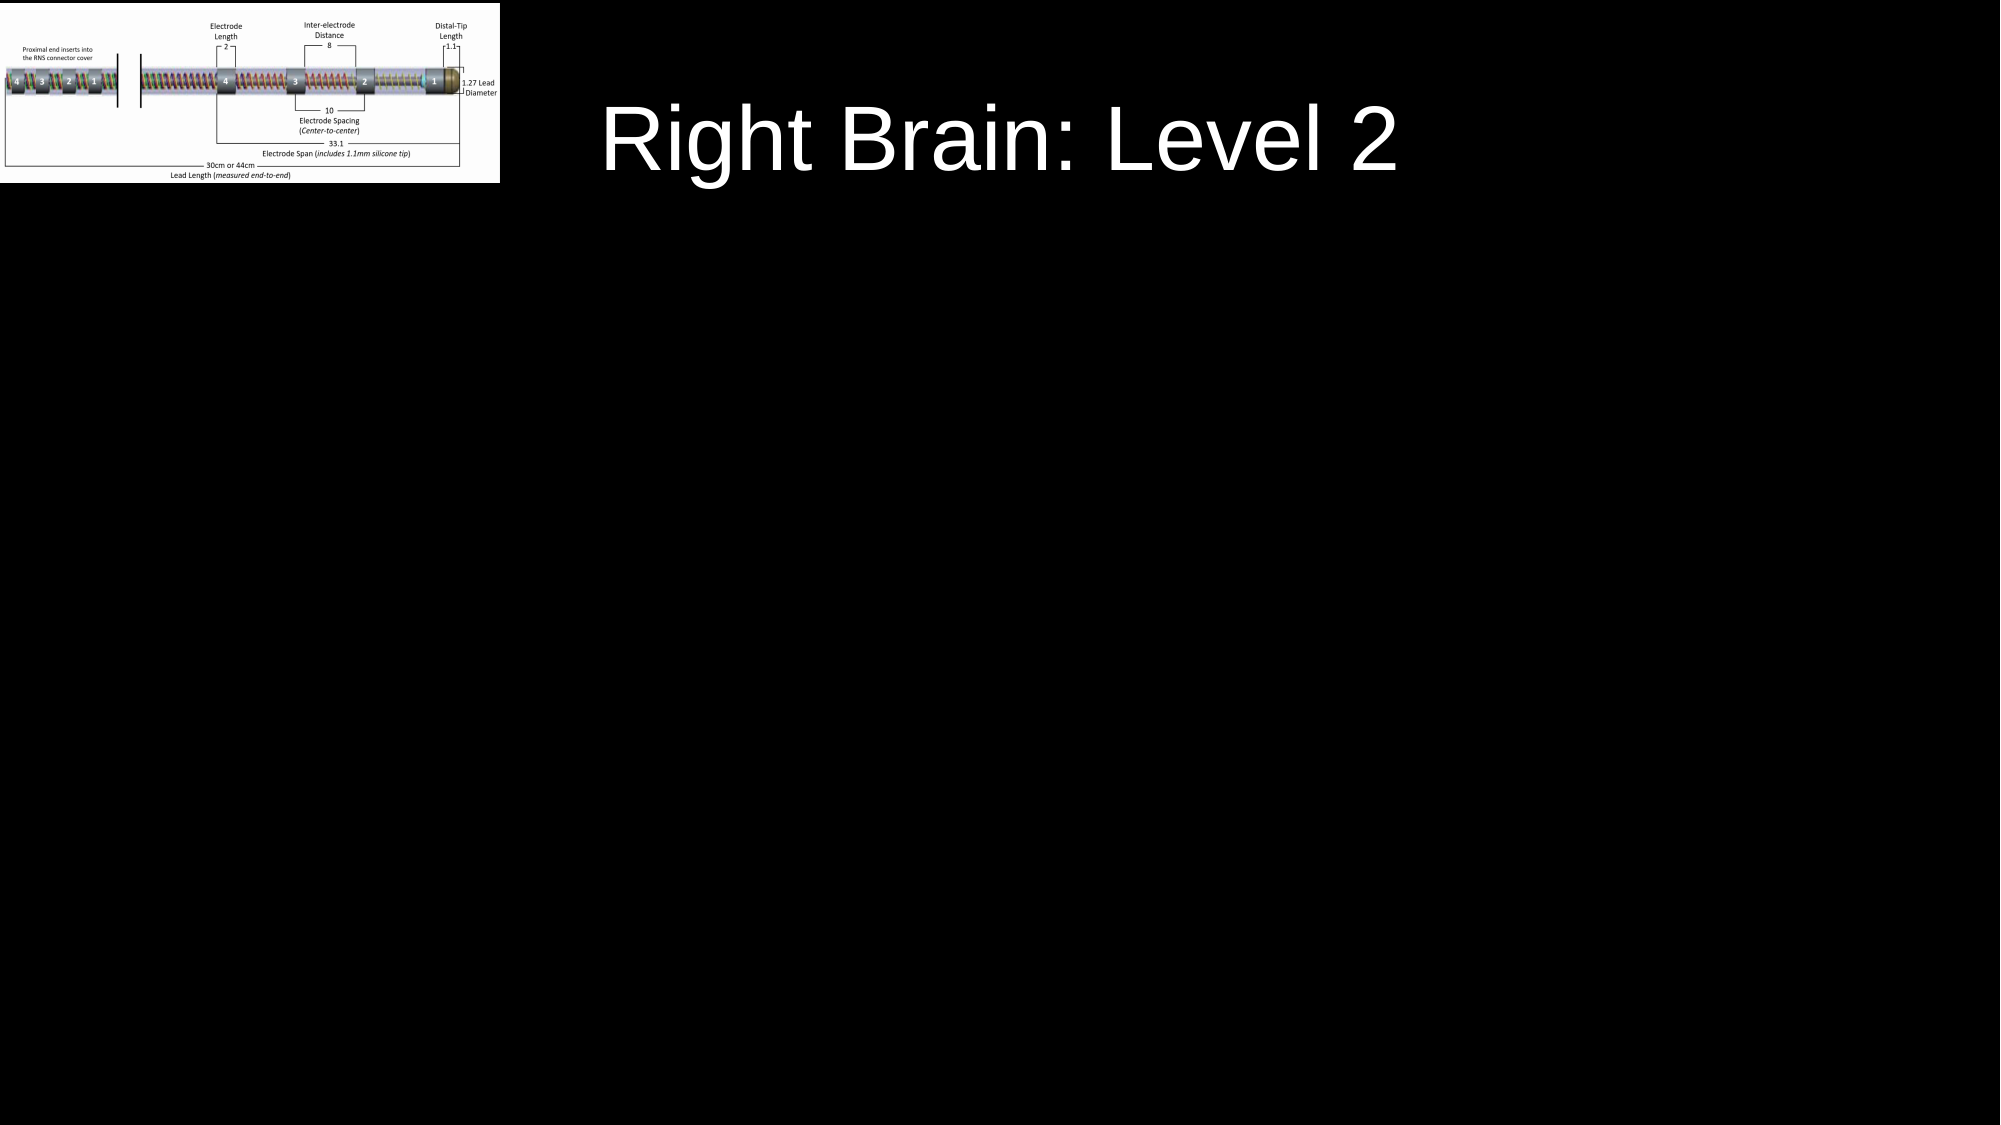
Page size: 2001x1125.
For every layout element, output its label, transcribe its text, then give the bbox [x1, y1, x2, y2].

picture [0, 3, 500, 183]
title Right Brain: Level 2 [99, 44, 1900, 233]
